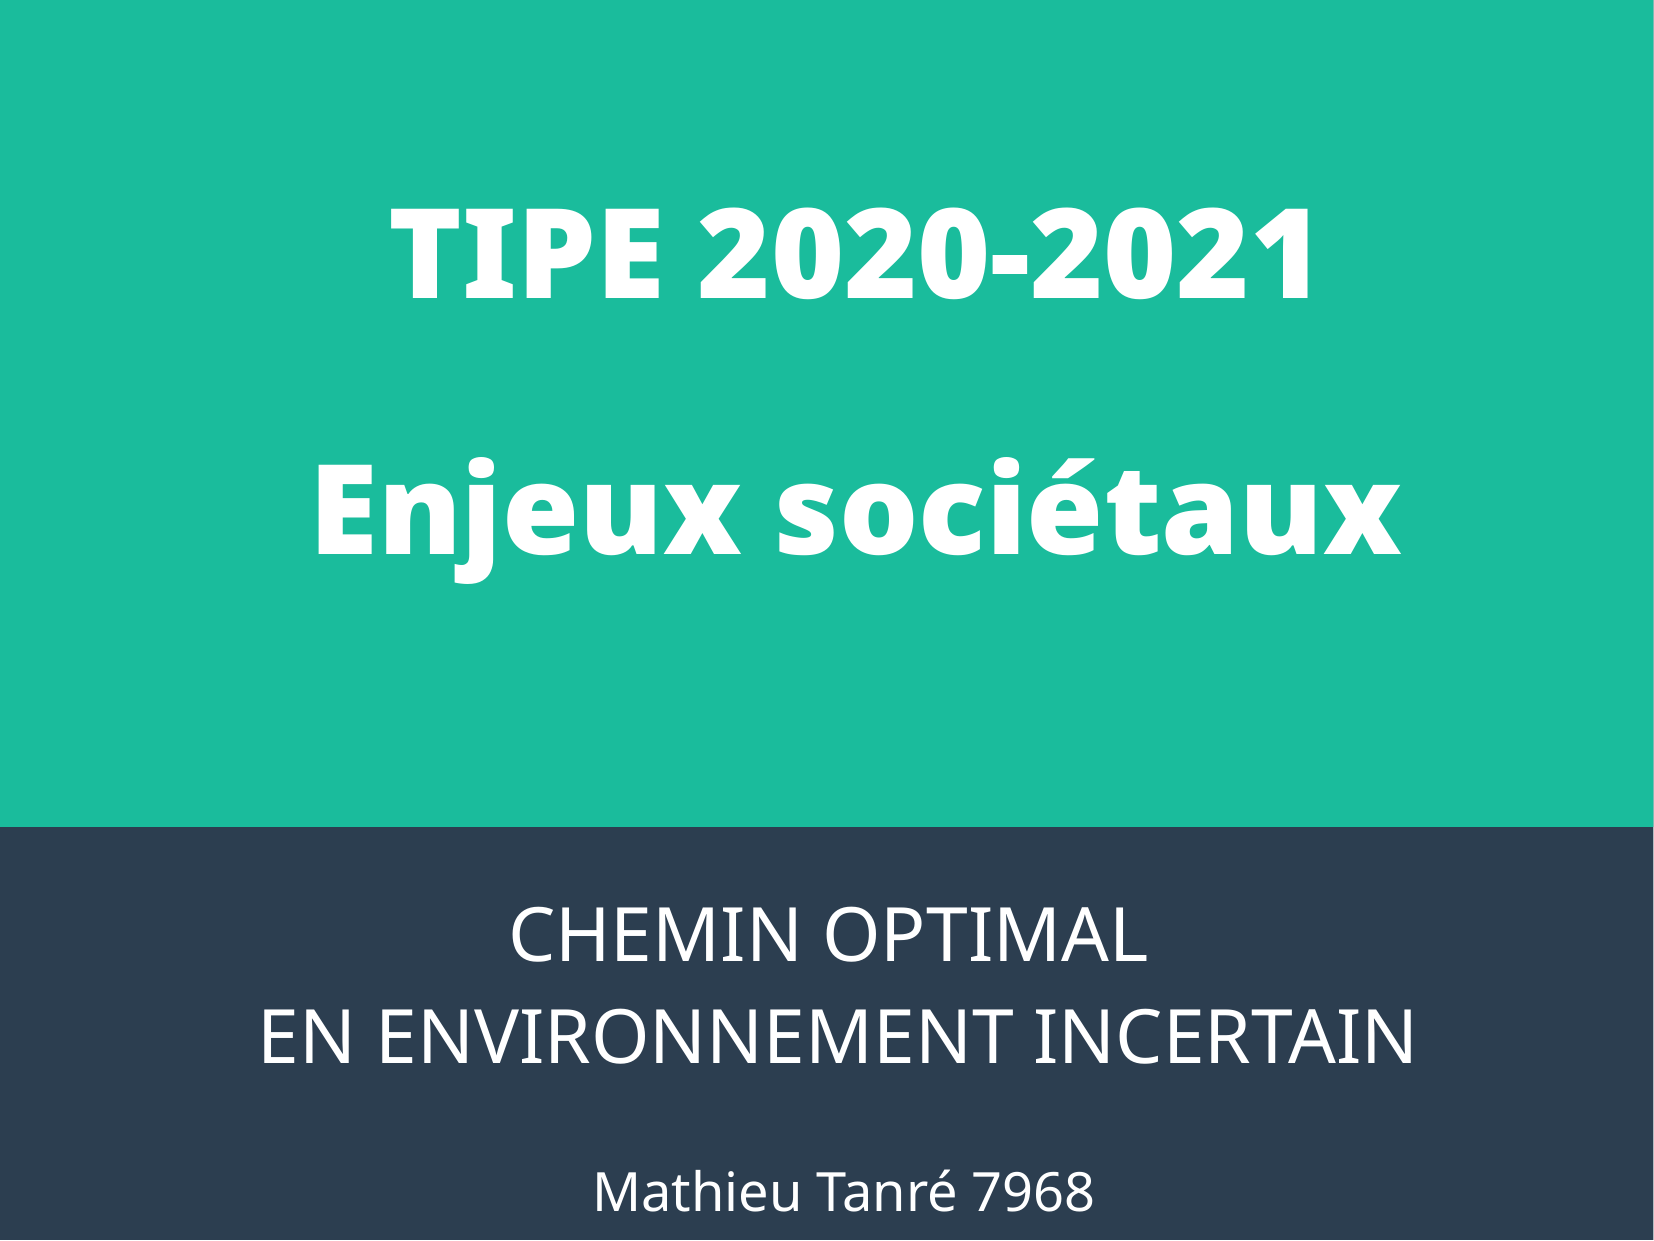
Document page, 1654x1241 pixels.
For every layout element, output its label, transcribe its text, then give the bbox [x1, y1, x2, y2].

title TIPE 2020-2021 Enjeux sociétaux [129, 121, 1583, 721]
text_box Mathieu Tanré 7968 [437, 1145, 1252, 1234]
subtitle CHEMIN OPTIMAL EN ENVIRONNEMENT INCERTAIN [70, 820, 1607, 1146]
